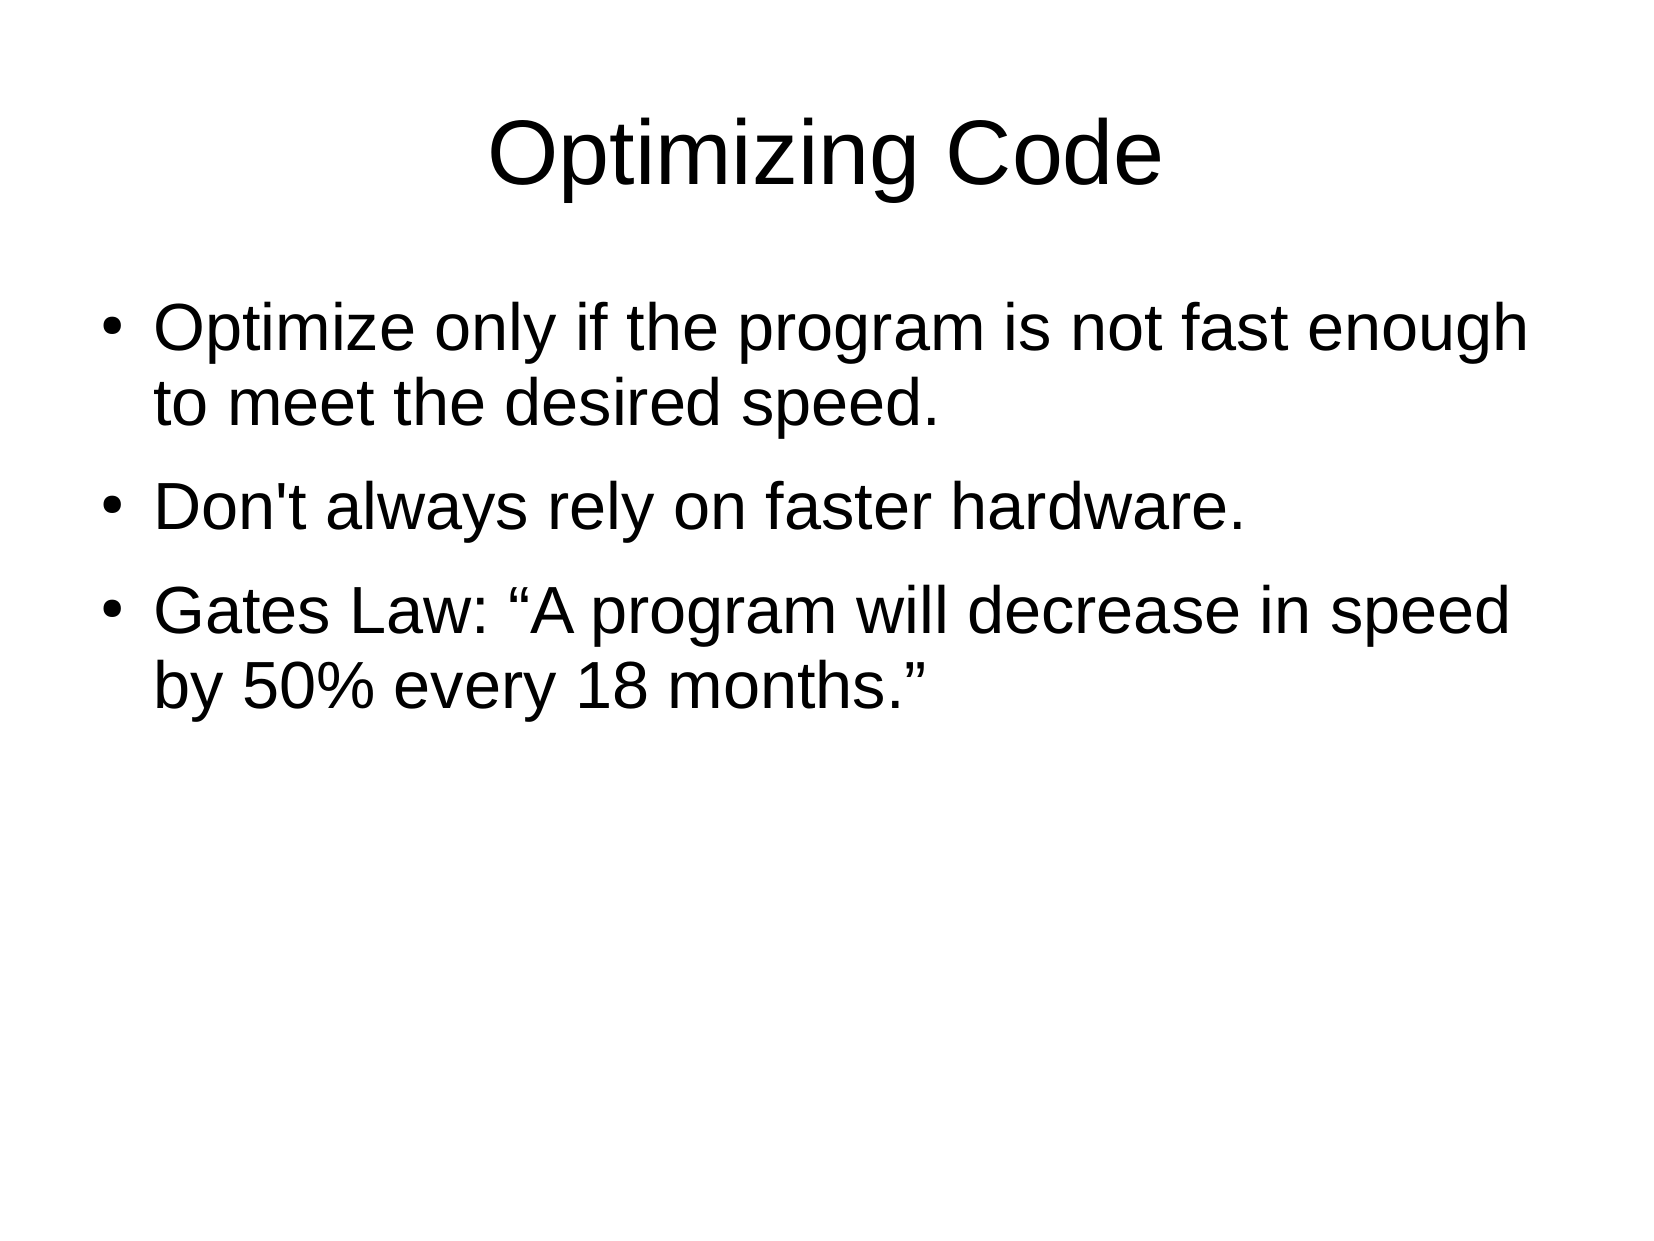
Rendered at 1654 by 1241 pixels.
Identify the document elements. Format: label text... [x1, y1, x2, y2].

list Optimize only if the program is not fast enough to meet the desired speed. Don't always rely on faster hardware. Gates Law: “A program will decrease in speed by 50% every 18 months.” [82, 290, 1571, 1109]
title Optimizing Code [82, 49, 1571, 257]
